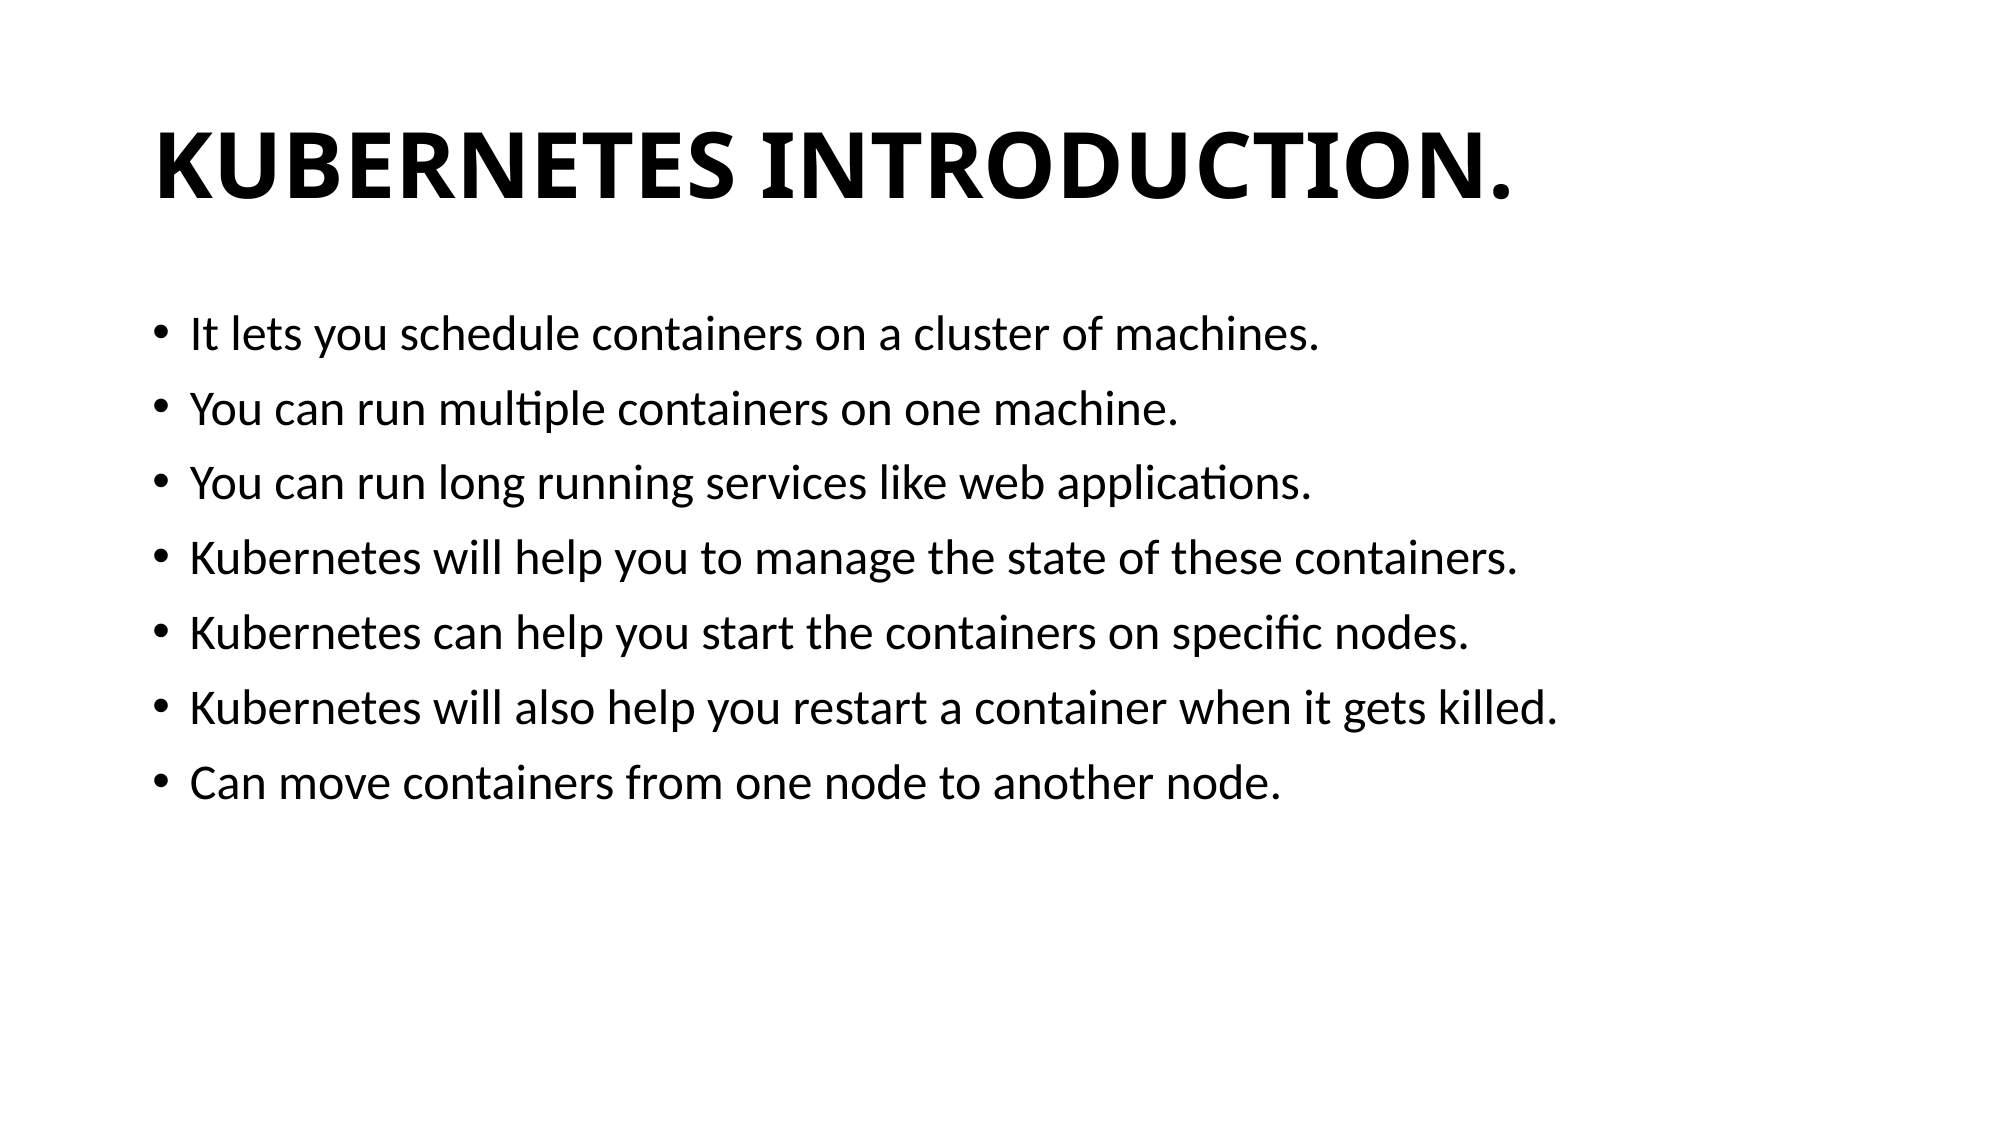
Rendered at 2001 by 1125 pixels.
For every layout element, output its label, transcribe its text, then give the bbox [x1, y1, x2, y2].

list It lets you schedule containers on a cluster of machines. You can run multiple containers on one machine. You can run long running services like web applications. Kubernetes will help you to manage the state of these containers. Kubernetes can help you start the containers on specific nodes. Kubernetes will also help you restart a container when it gets killed. Can move containers from one node to another node. [137, 299, 1863, 1014]
title KUBERNETES INTRODUCTION. [137, 59, 1863, 278]
